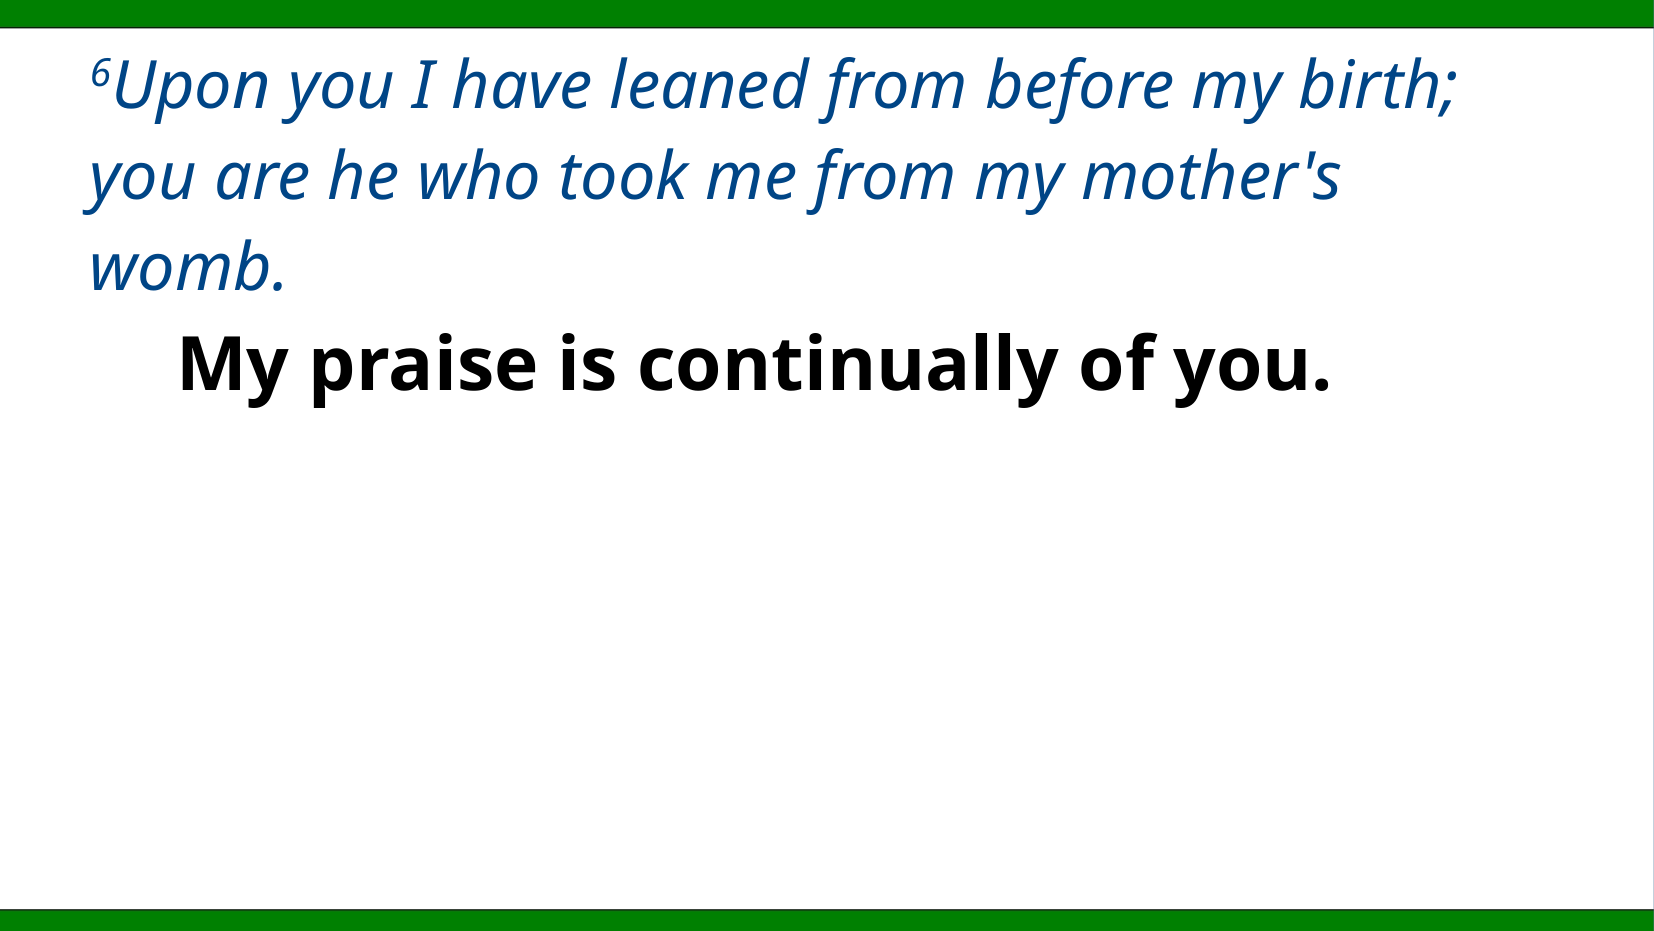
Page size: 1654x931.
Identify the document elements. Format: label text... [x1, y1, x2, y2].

text_box 6Upon you I have leaned from before my birth; you are he who took me from my mother's womb. My praise is continually of you. [75, 30, 1576, 411]
picture [0, 0, 1654, 931]
